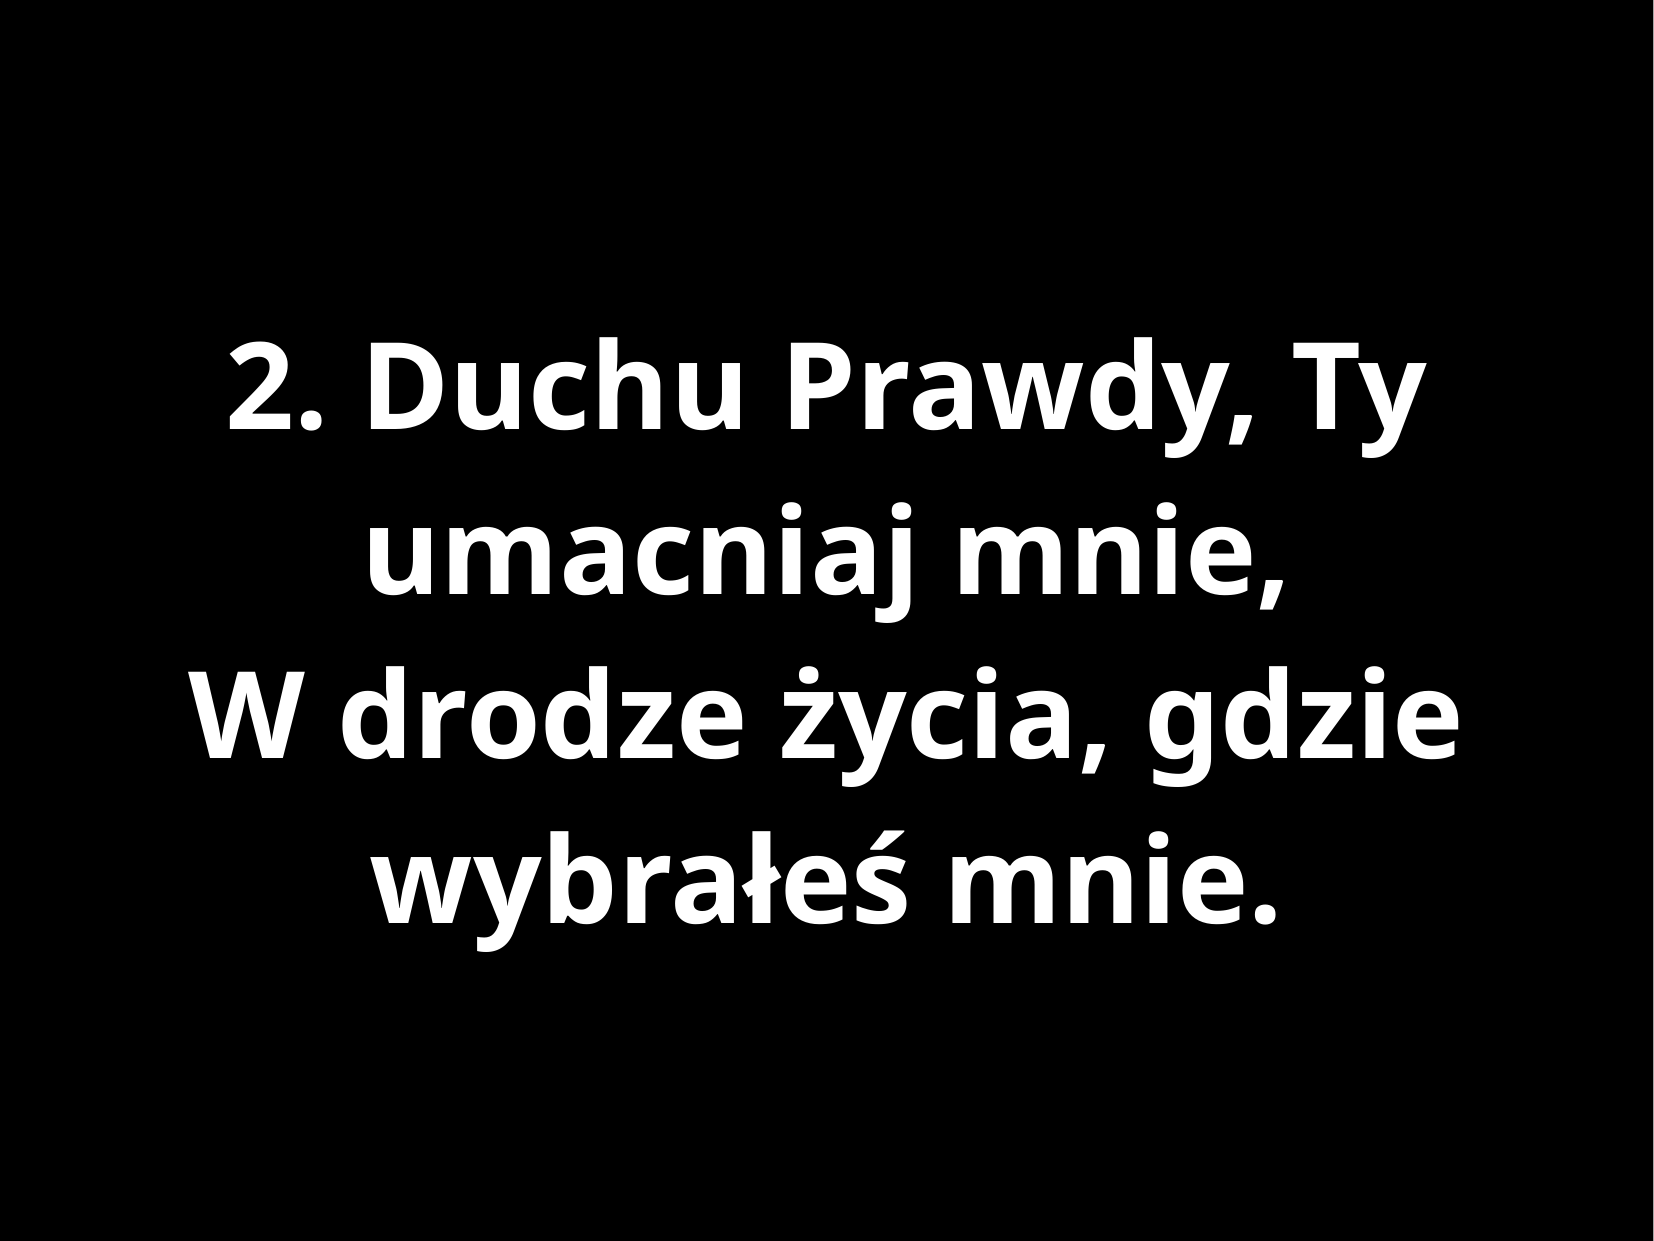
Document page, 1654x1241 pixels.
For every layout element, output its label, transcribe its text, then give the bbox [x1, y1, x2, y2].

title 2. Duchu Prawdy, Ty umacniaj mnie, W drodze życia, gdzie wybrałeś mnie. [0, 0, 1654, 1241]
